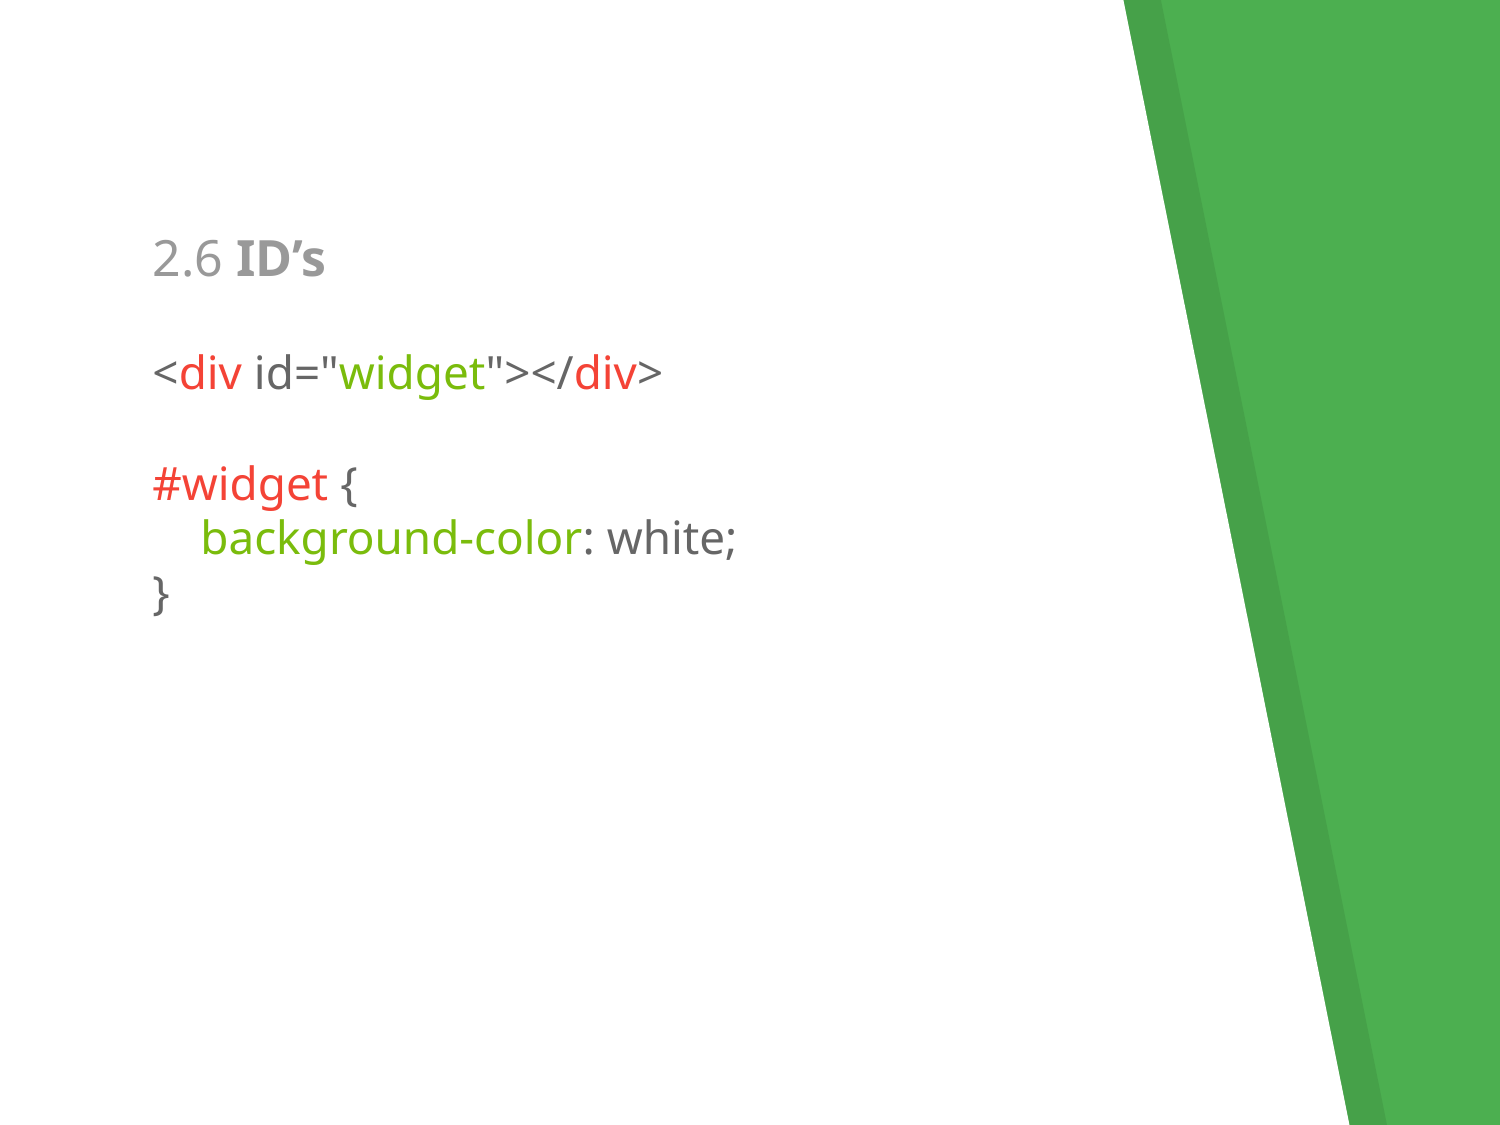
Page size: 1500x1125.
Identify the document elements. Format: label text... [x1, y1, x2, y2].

list <div id="widget"></div> #widget { background-color: white; } [137, 329, 1011, 823]
title 2.6 ID’s [137, 195, 1011, 302]
